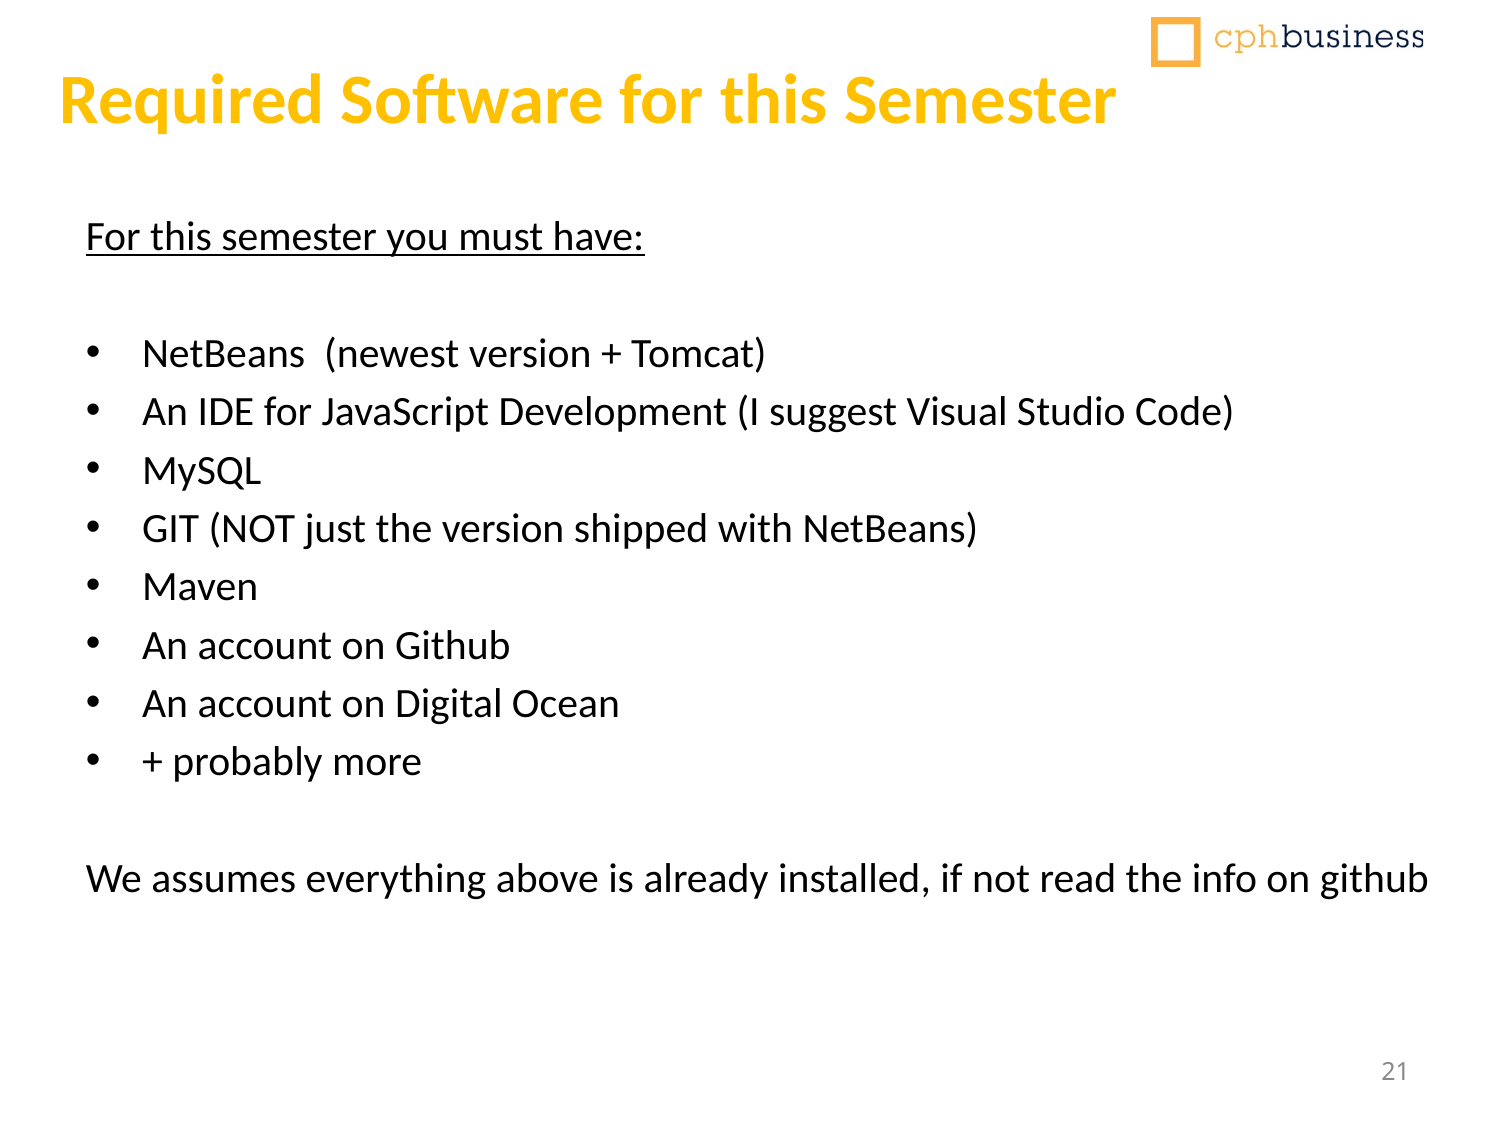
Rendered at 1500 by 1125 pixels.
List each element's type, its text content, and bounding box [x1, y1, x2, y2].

picture [1151, 17, 1424, 67]
list For this semester you must have: NetBeans (newest version + Tomcat) An IDE for JavaScript Development (I suggest Visual Studio Code) MySQL GIT (NOT just the version shipped with NetBeans) Maven An account on Github An account on Digital Ocean + probably more We assumes everything above is already installed, if not read the info on github [70, 201, 1465, 984]
title Required Software for this Semester [44, 26, 1144, 163]
slide_number <number> [1074, 1042, 1425, 1103]
